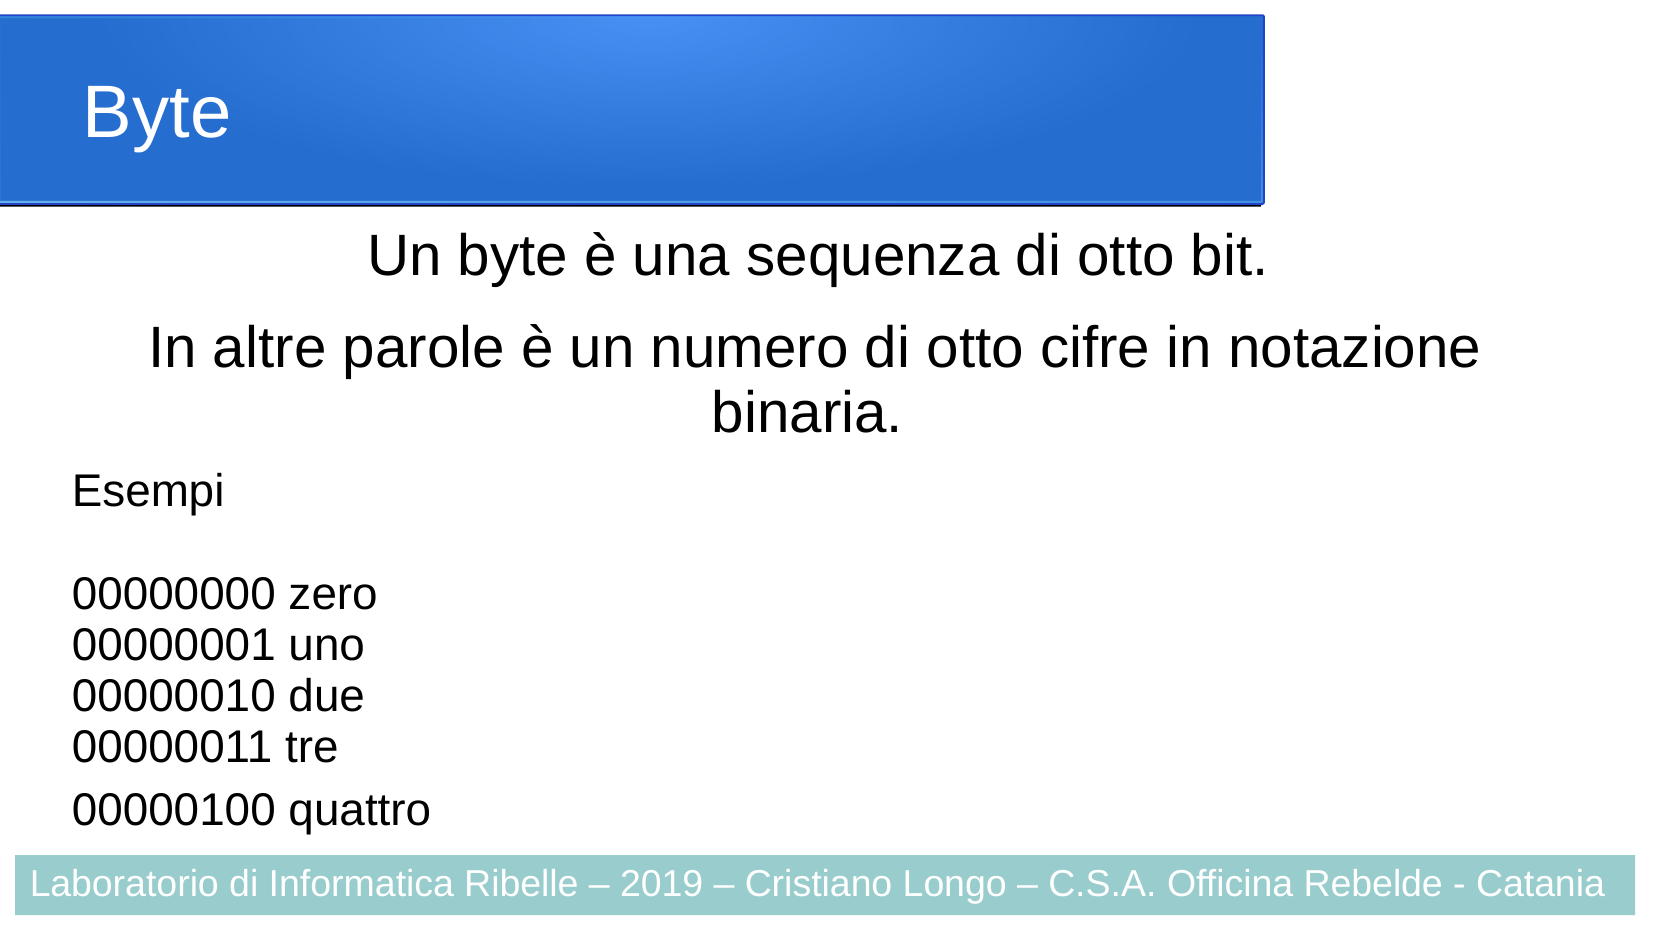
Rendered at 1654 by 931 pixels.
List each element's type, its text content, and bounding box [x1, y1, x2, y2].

title Byte [82, 35, 1235, 189]
subtitle Un byte è una sequenza di otto bit. [82, 210, 1571, 301]
text_box Esempi 00000000 zero 00000001 uno 00000010 due 00000011 tre 00000100 quattro [71, 465, 1561, 838]
text_box In altre parole è un numero di otto cifre in notazione binaria. [71, 315, 1561, 446]
text_box Laboratorio di Informatica Ribelle – 2019 – Cristiano Longo – C.S.A. Officina Rebelde - Catania [15, 855, 1636, 916]
